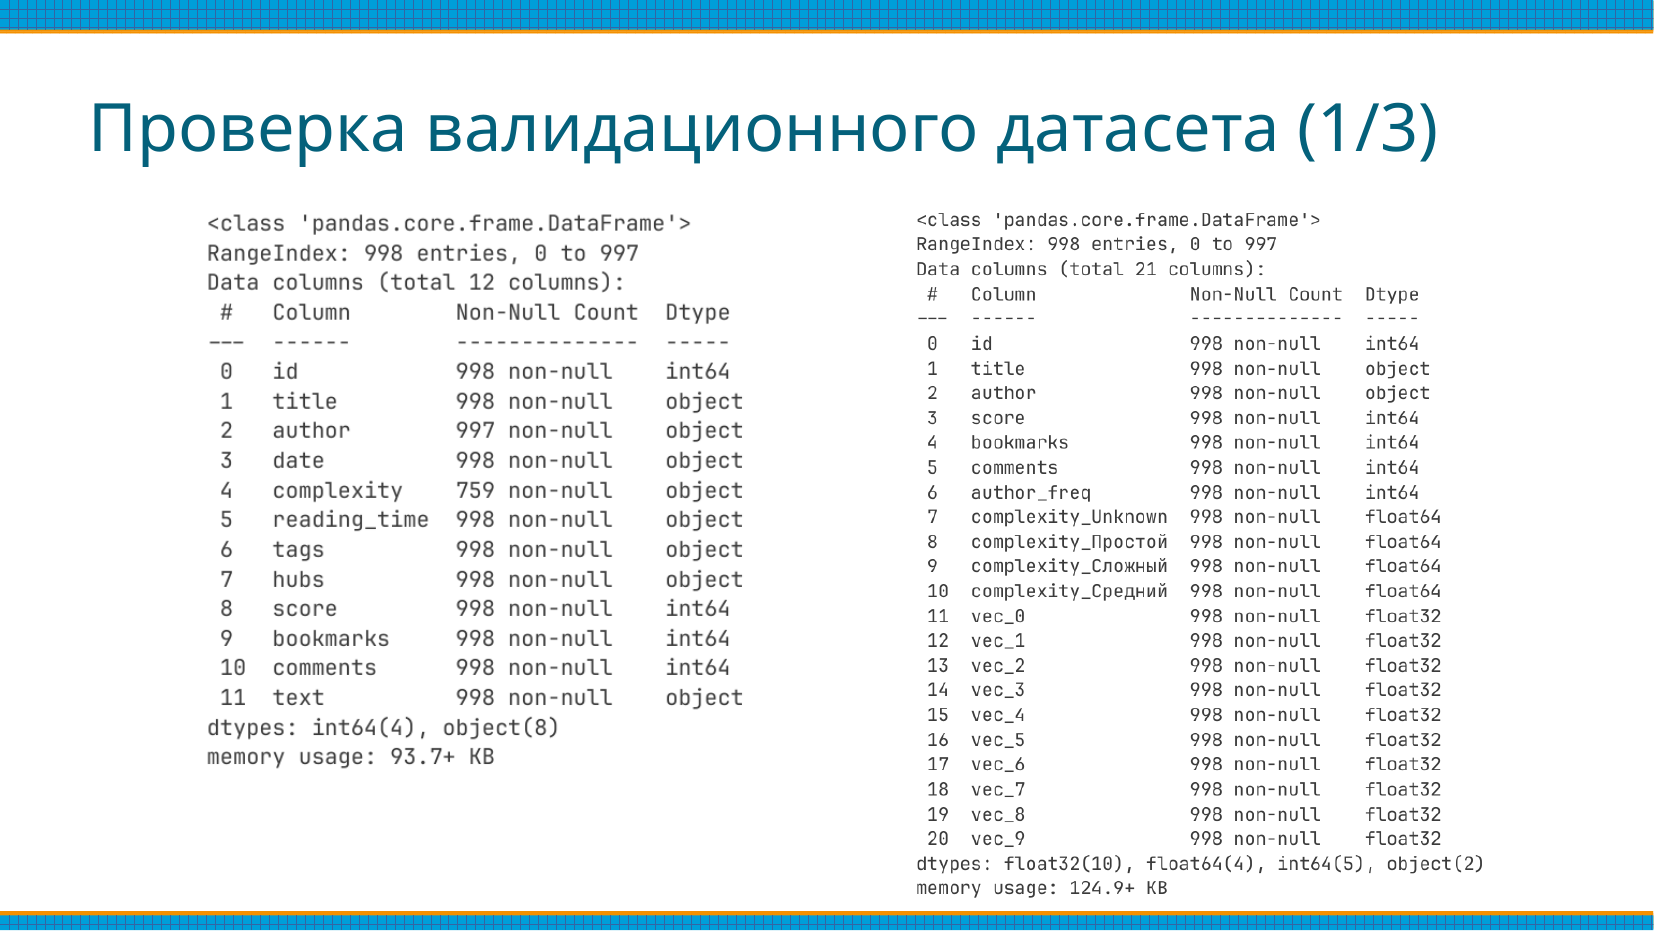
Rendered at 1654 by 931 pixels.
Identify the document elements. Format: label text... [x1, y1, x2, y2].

picture [187, 206, 771, 778]
title Проверка валидационного датасета (1/3) [88, 44, 1565, 207]
picture [900, 205, 1501, 901]
